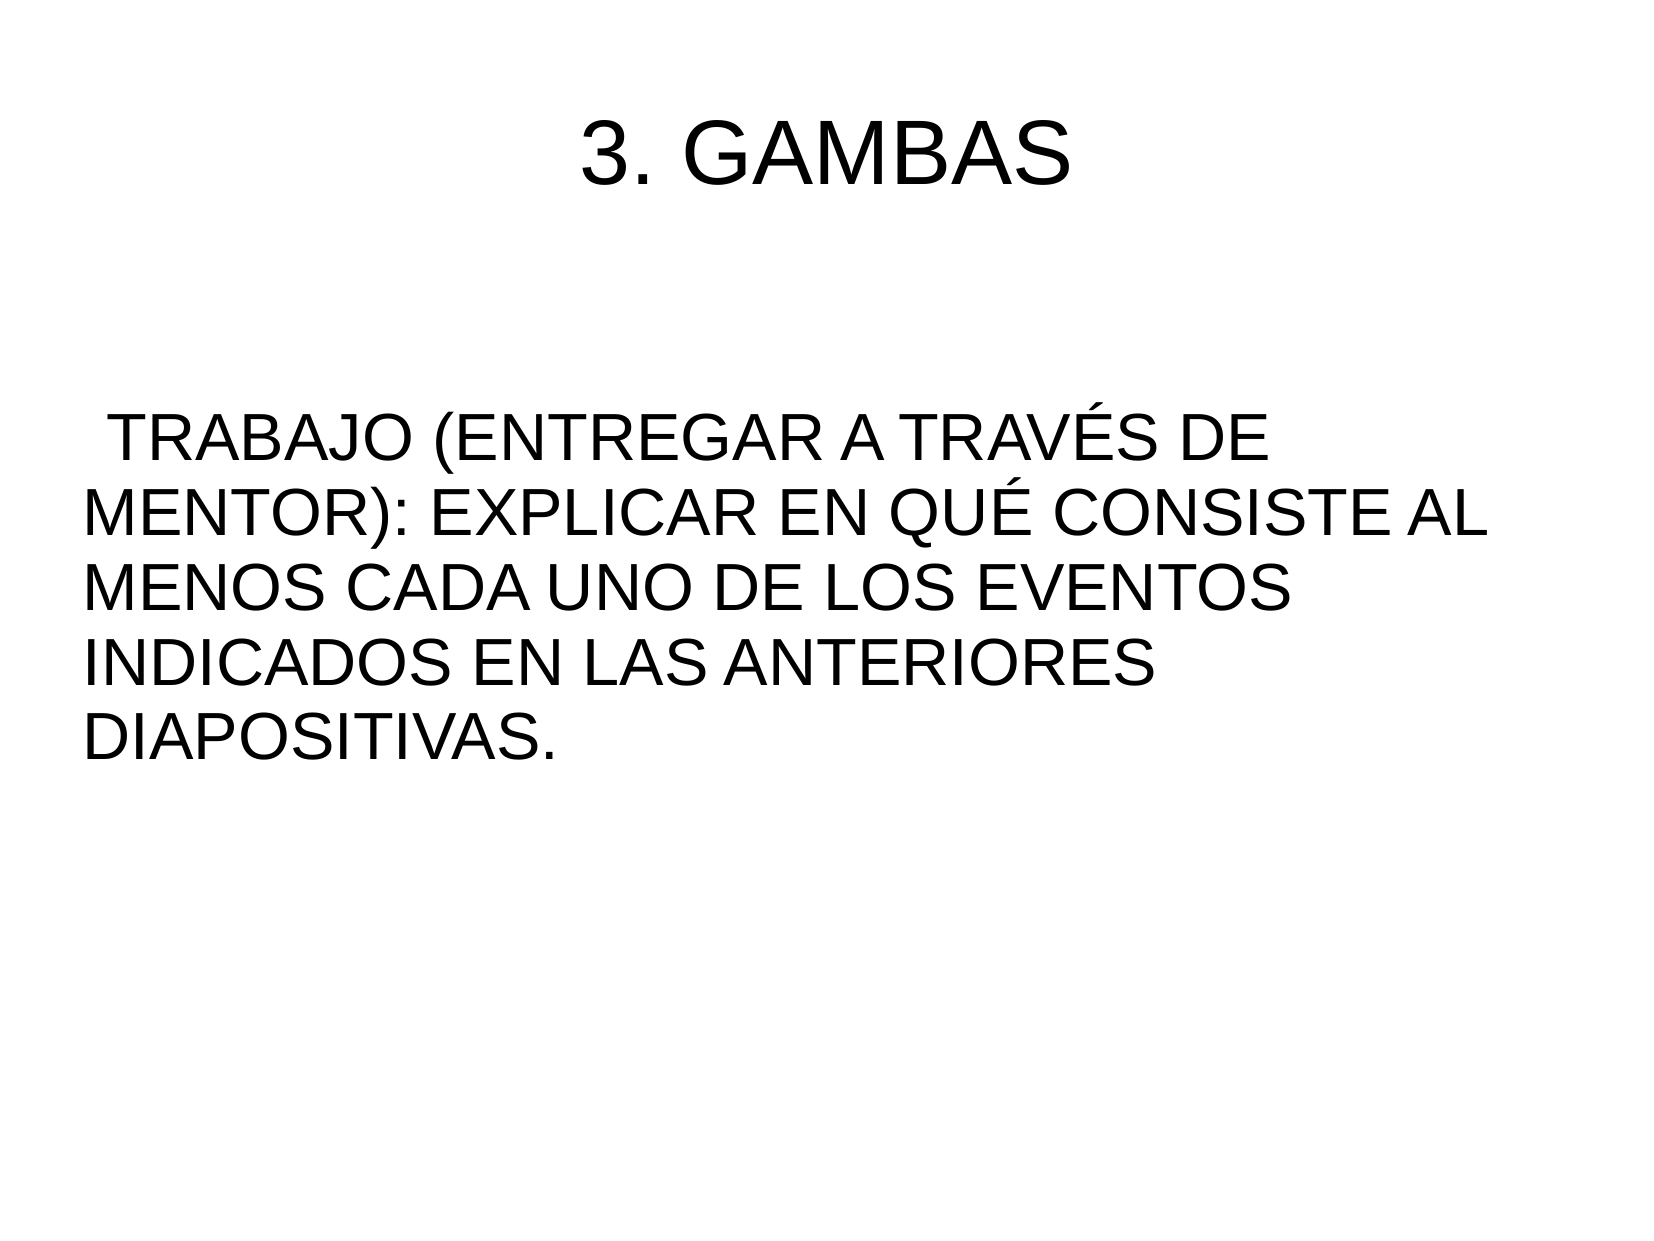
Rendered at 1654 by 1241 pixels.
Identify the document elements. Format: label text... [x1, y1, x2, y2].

title 3. GAMBAS [82, 49, 1571, 257]
subtitle TRABAJO (ENTREGAR A TRAVÉS DE MENTOR): EXPLICAR EN QUÉ CONSISTE AL MENOS CADA UNO DE LOS EVENTOS INDICADOS EN LAS ANTERIORES DIAPOSITIVAS. [82, 290, 1571, 1109]
